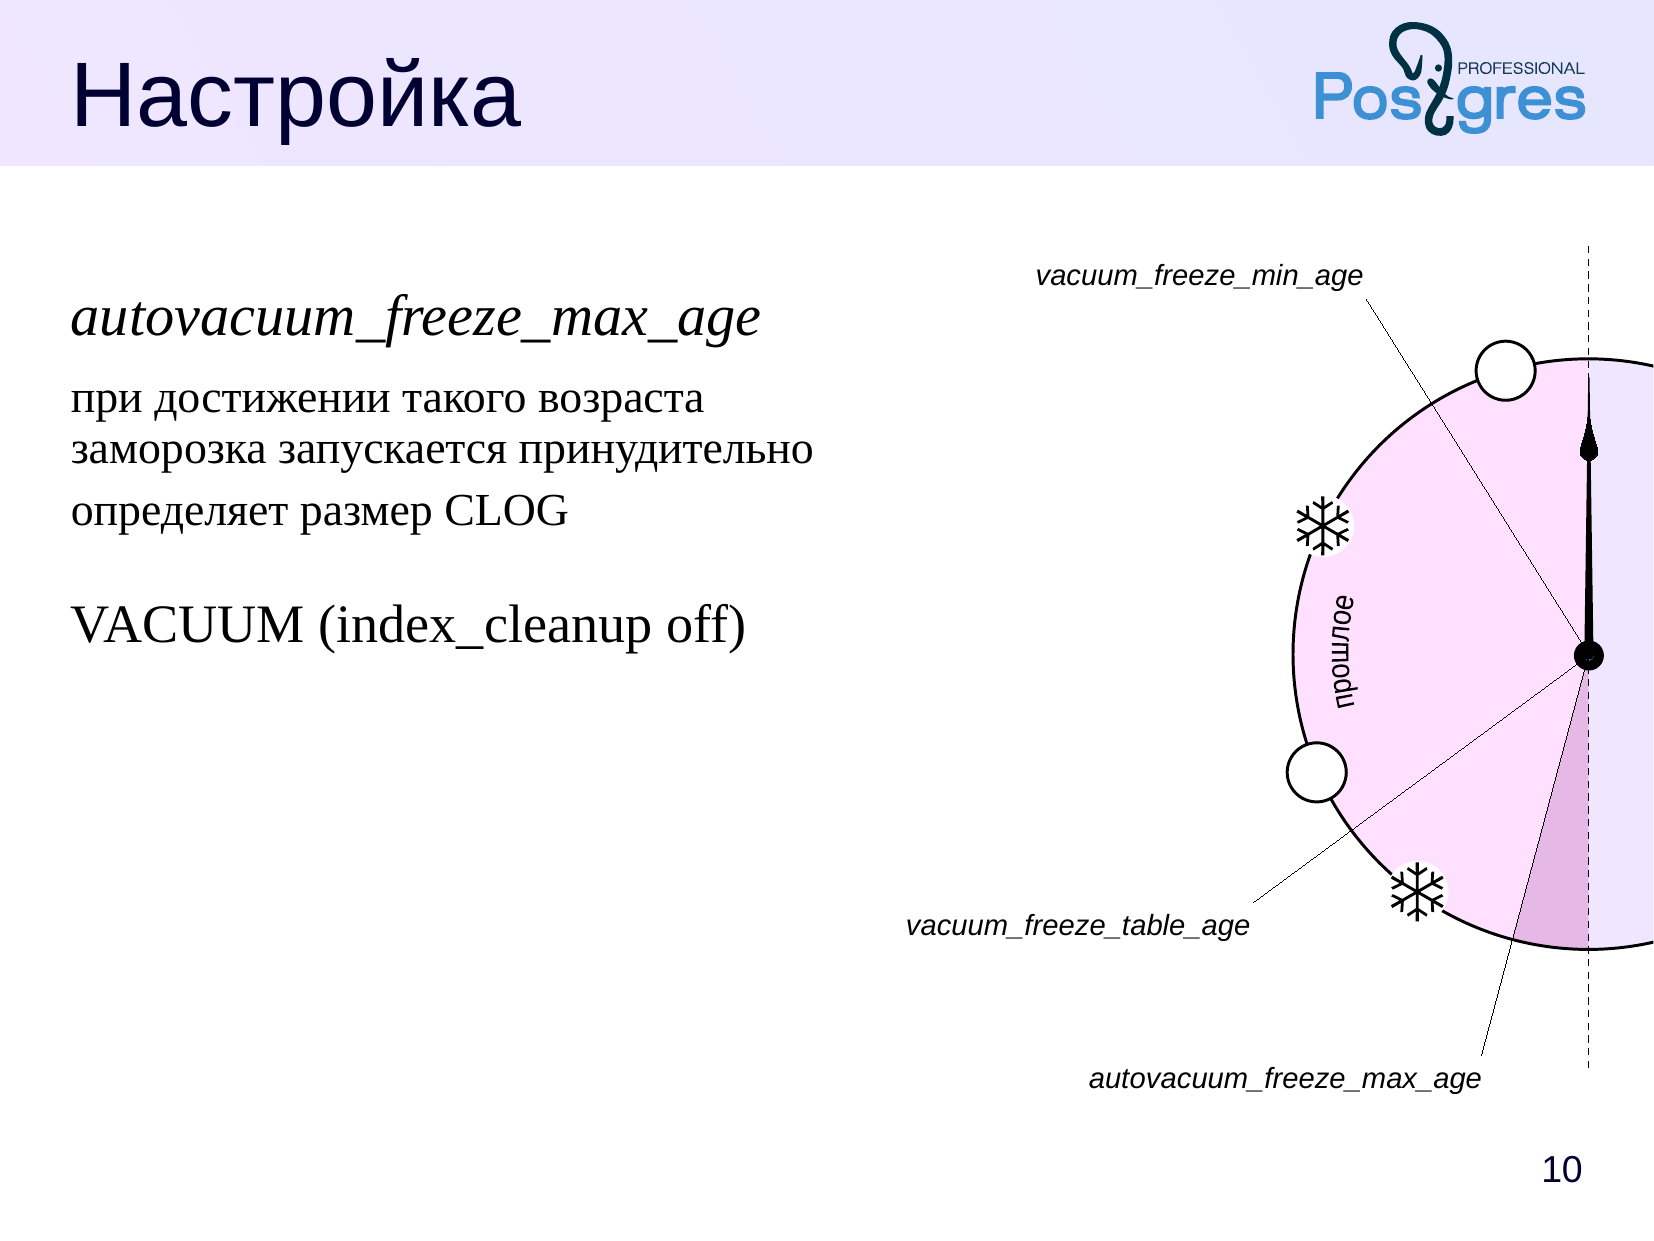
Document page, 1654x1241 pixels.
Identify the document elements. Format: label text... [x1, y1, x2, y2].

text_box прошлое [1333, 610, 1351, 625]
text_box прошлое [1333, 679, 1358, 694]
text_box vacuum_freeze_min_age [1020, 251, 1380, 300]
title Настройка [70, 43, 1241, 147]
text_box прошлое [1336, 595, 1354, 610]
text_box прошлое [1332, 664, 1350, 678]
text_box прошлое [1335, 694, 1355, 709]
text_box autovacuum_freeze_max_age [1074, 1054, 1498, 1103]
list autovacuum_freeze_max_age при достижении такого возраста заморозка запускается принудительно определяет размер CLOG VACUUM (index_cleanup off) [70, 283, 1583, 1141]
text_box прошлое [1331, 642, 1349, 662]
text_box прошлое [1332, 626, 1350, 642]
text_box [1175, 240, 1654, 1068]
text_box vacuum_freeze_table_age [891, 901, 1266, 949]
